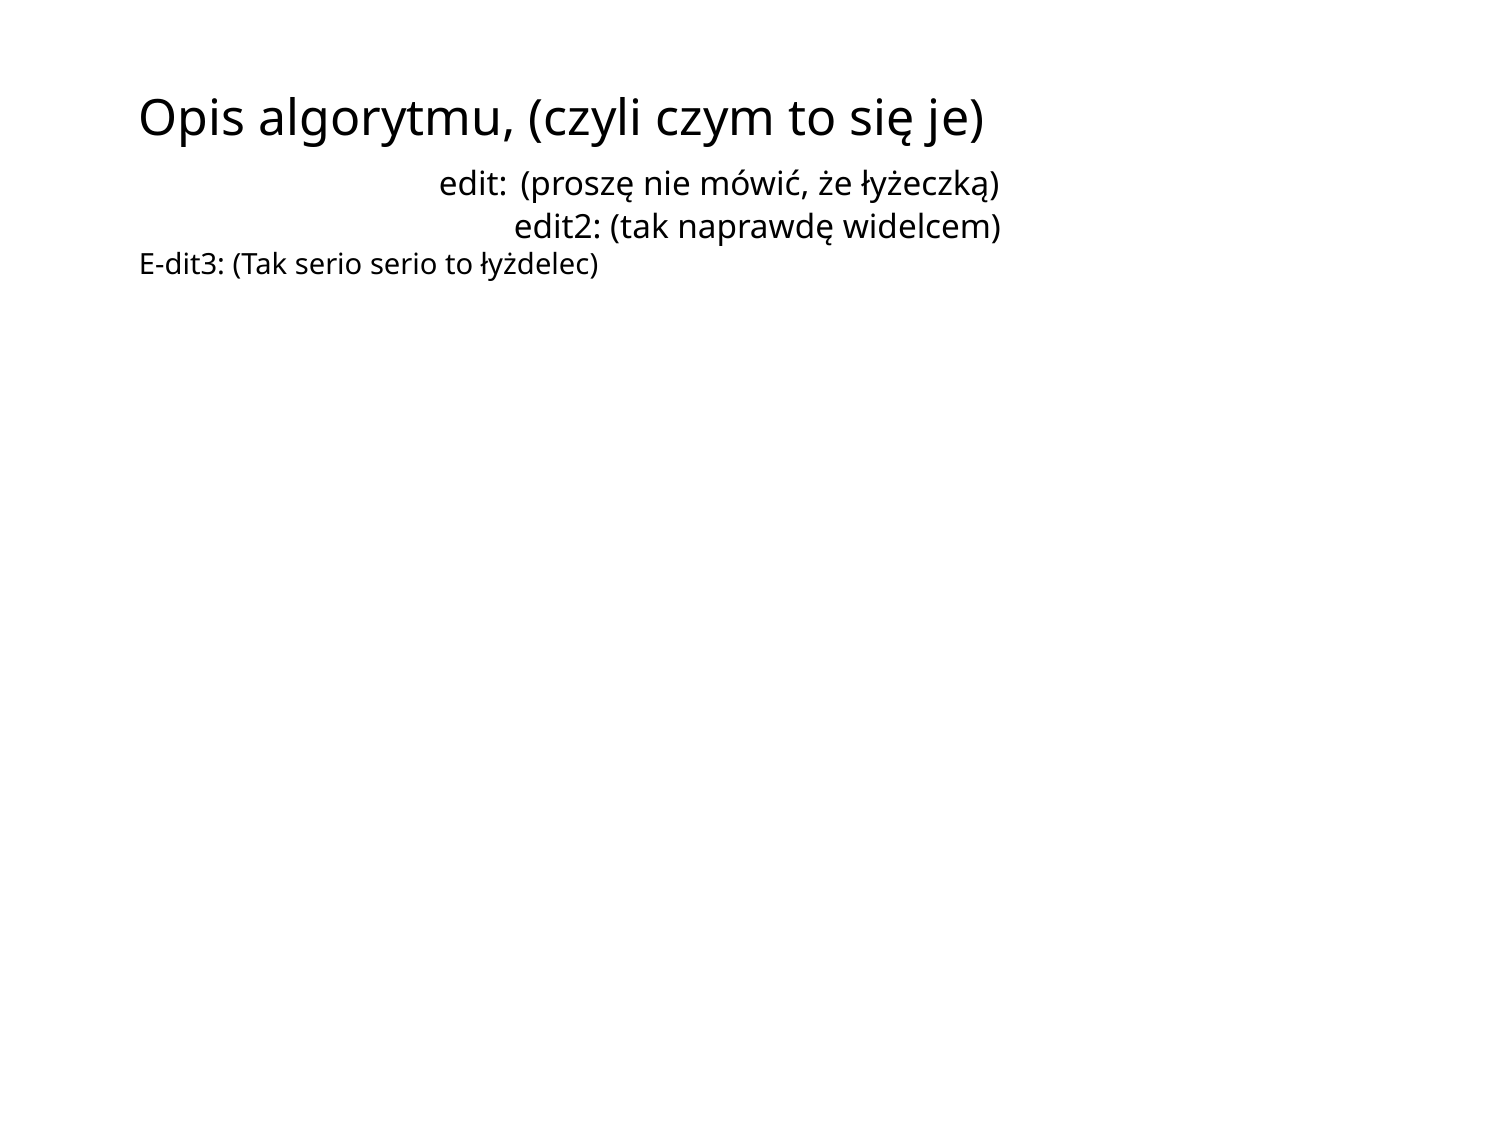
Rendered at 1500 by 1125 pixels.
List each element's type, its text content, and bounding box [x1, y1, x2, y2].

text_box Opis algorytmu, (czyli czym to się je) edit: (proszę nie mówić, że łyżeczką) edit2: (tak naprawdę widelcem) E-dit3: (Tak serio serio to łyżdelec) [123, 78, 1353, 296]
